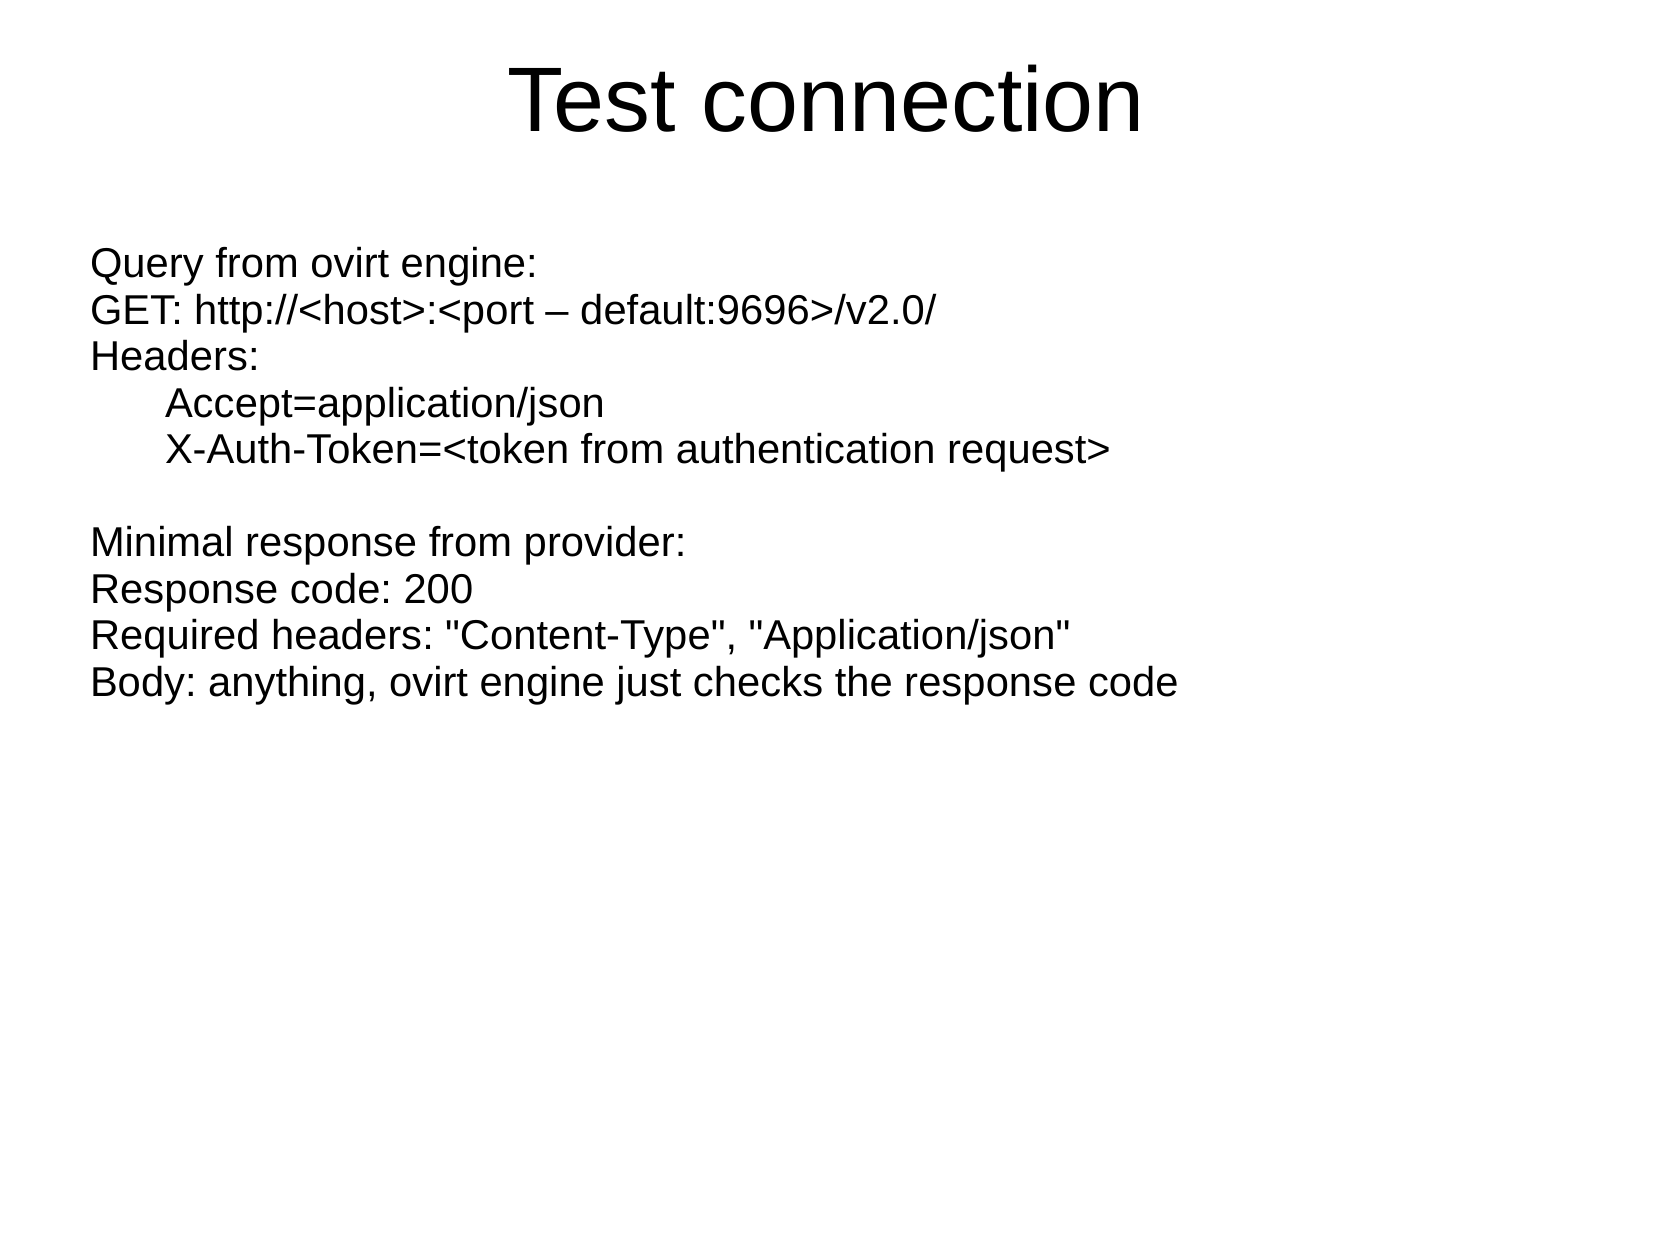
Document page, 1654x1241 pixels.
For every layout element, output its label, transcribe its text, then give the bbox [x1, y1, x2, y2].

list Query from ovirt engine: GET: http://<host>:<port – default:9696>/v2.0/ Headers: Accept=application/json X-Auth-Token=<token from authentication request> Minimal response from provider: Response code: 200 Required headers: "Content-Type", "Application/json" Body: anything, ovirt engine just checks the response code [90, 240, 1579, 751]
title Test connection [82, 48, 1571, 152]
